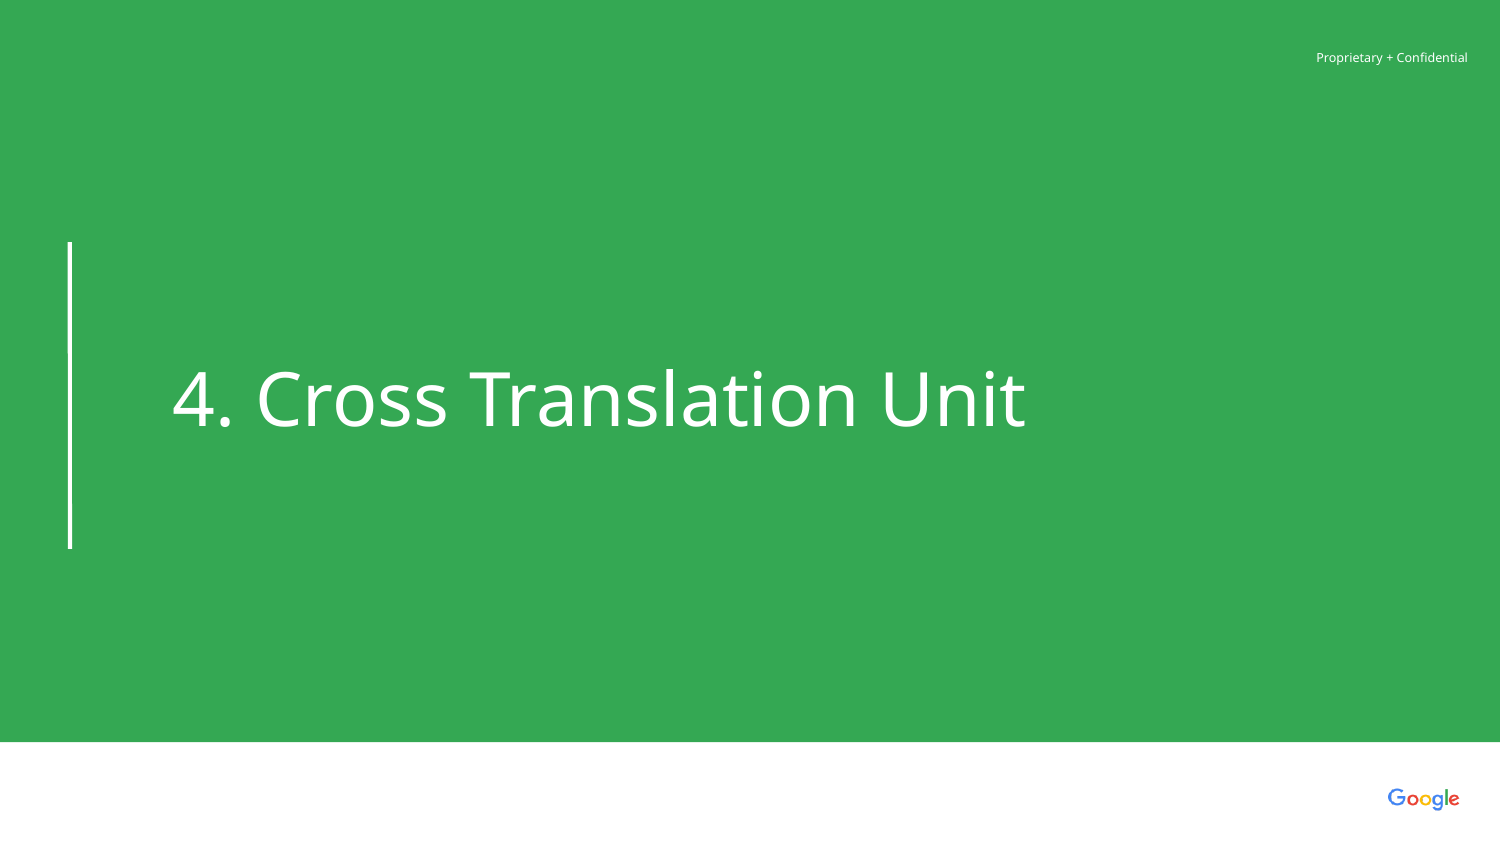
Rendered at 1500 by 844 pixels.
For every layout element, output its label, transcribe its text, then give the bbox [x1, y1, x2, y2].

title 4. Cross Translation Unit [157, 336, 1450, 477]
picture [1388, 787, 1461, 811]
